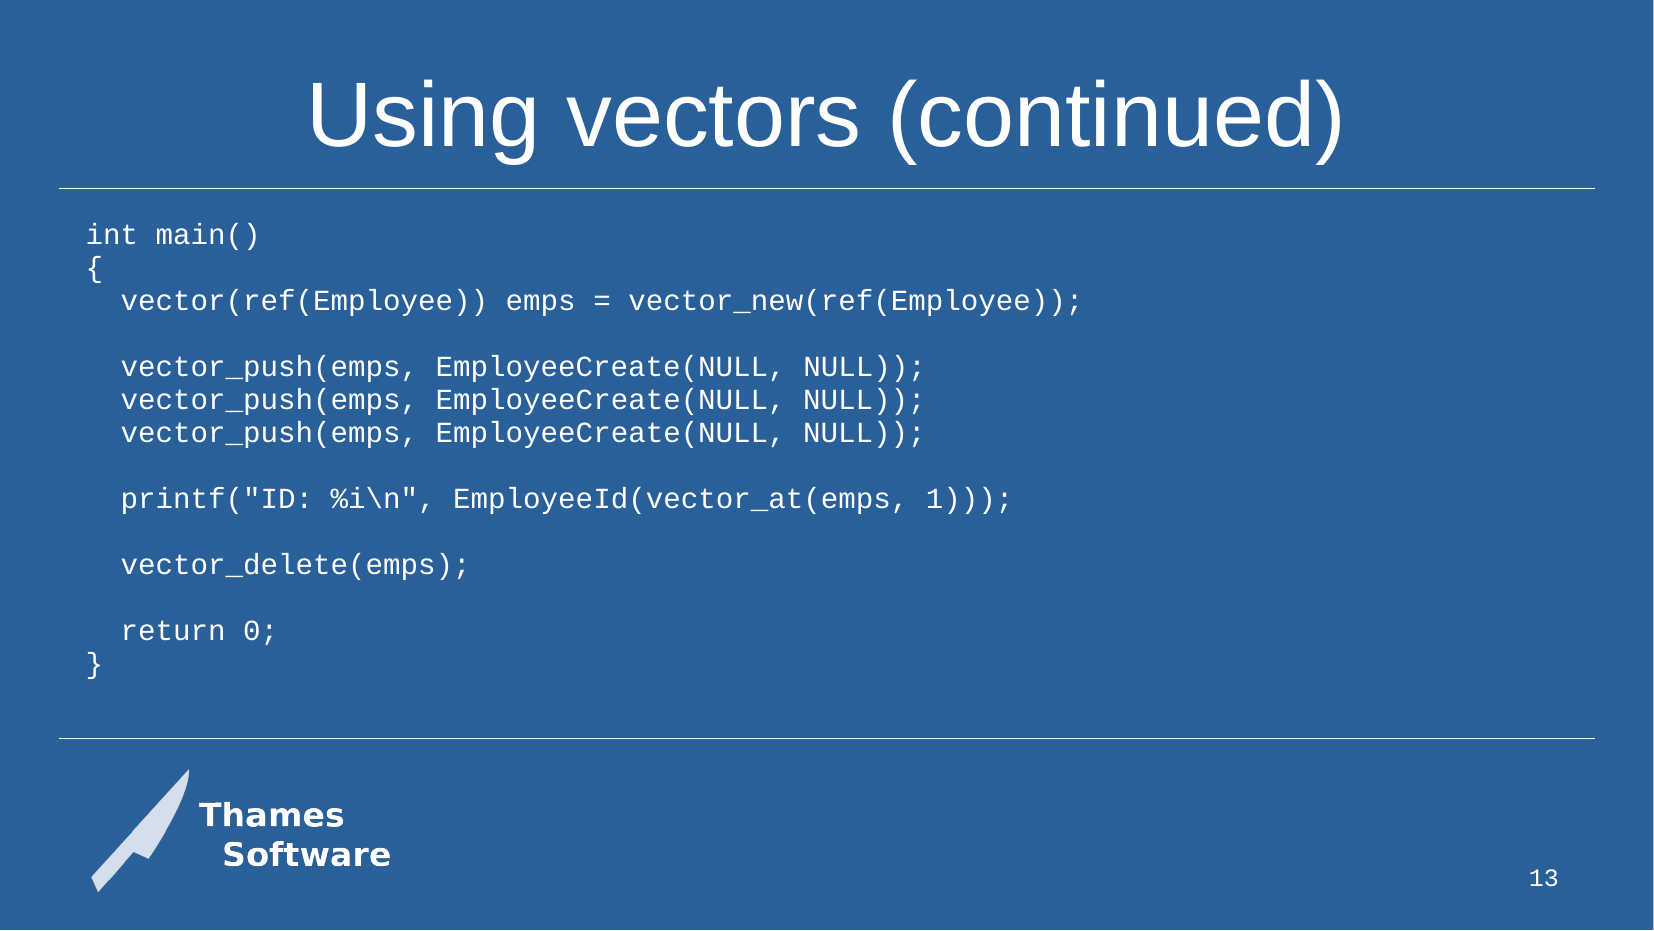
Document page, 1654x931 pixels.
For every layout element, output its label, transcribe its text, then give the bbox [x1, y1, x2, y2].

title Using vectors (continued) [82, 37, 1571, 188]
picture [82, 756, 421, 907]
title Using vectors (continued) [82, 189, 1571, 193]
text_box int main() { vector(ref(Employee)) emps = vector_new(ref(Employee)); vector_push(emps, EmployeeCreate(NULL, NULL)); vector_push(emps, EmployeeCreate(NULL, NULL)); vector_push(emps, EmployeeCreate(NULL, NULL)); printf("ID: %i\n", EmployeeId(vector_at(emps, 1))); vector_delete(emps); return 0; } [70, 212, 1571, 697]
